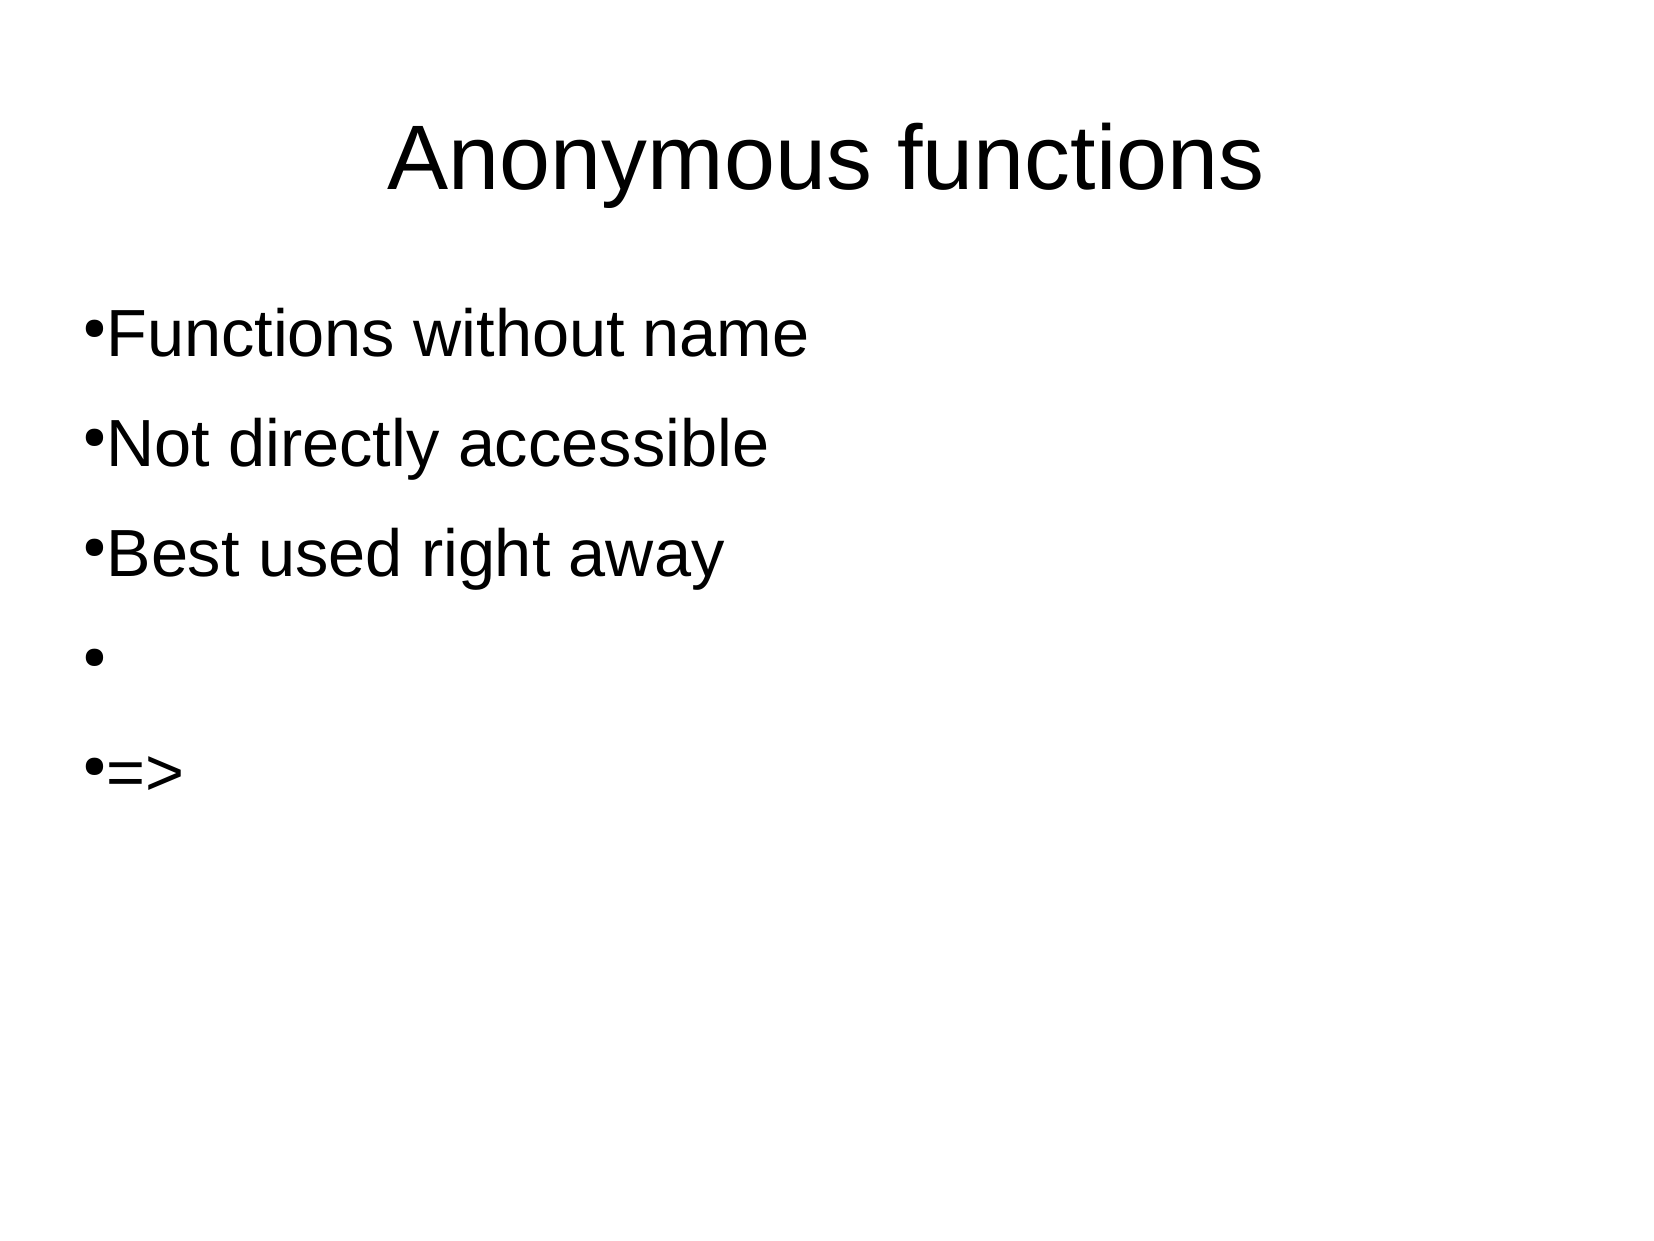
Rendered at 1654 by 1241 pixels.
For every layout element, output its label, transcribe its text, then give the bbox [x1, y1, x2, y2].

list Functions without name Not directly accessible Best used right away => [82, 290, 1571, 1109]
title Anonymous functions [82, 49, 1571, 257]
